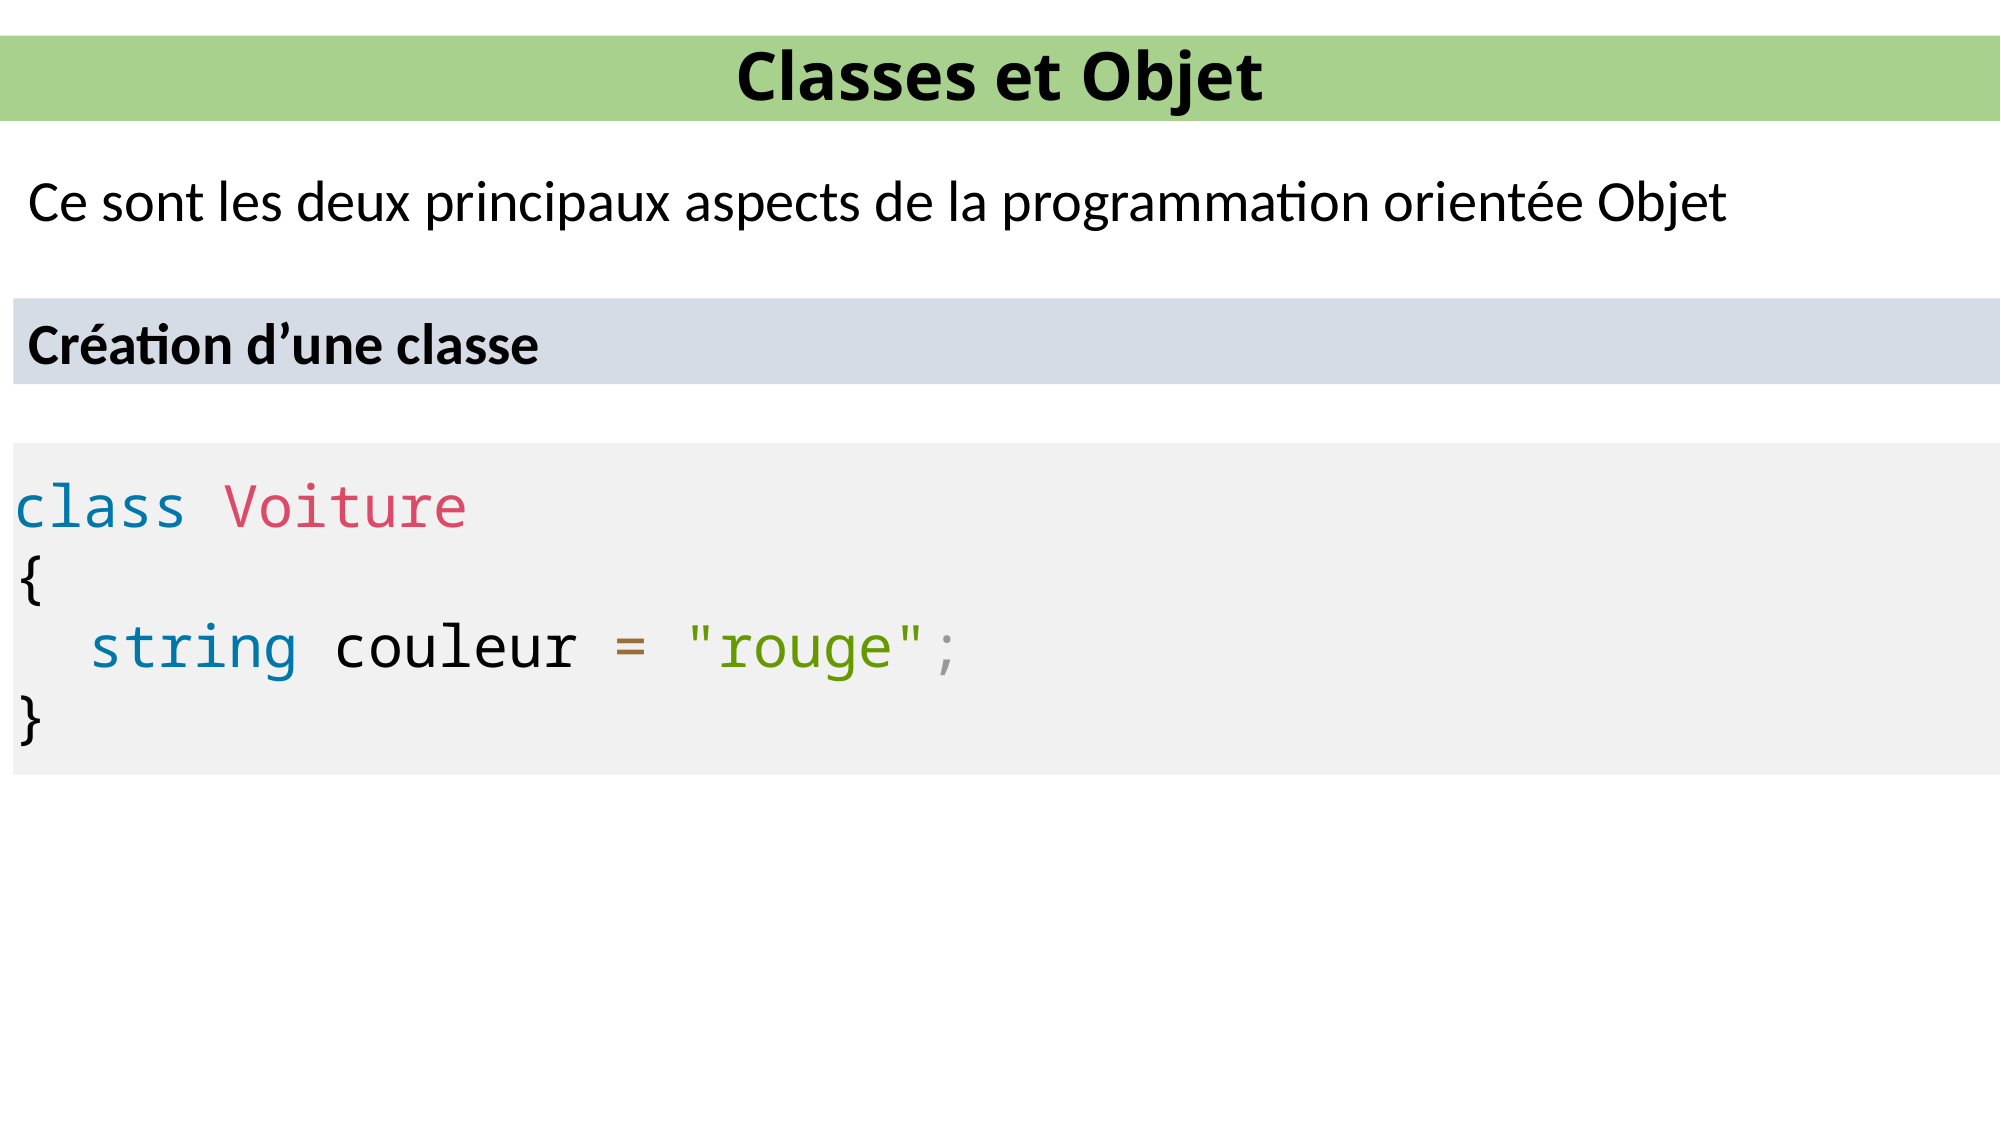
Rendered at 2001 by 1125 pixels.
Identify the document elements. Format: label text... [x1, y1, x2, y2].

title Classes et Objet [0, 35, 2000, 121]
text_box Création d’une classe [13, 298, 2000, 385]
text_box Ce sont les deux principaux aspects de la programmation orientée Objet [13, 155, 1987, 242]
text_box class Voiture { string couleur = "rouge"; } [13, 443, 2000, 775]
